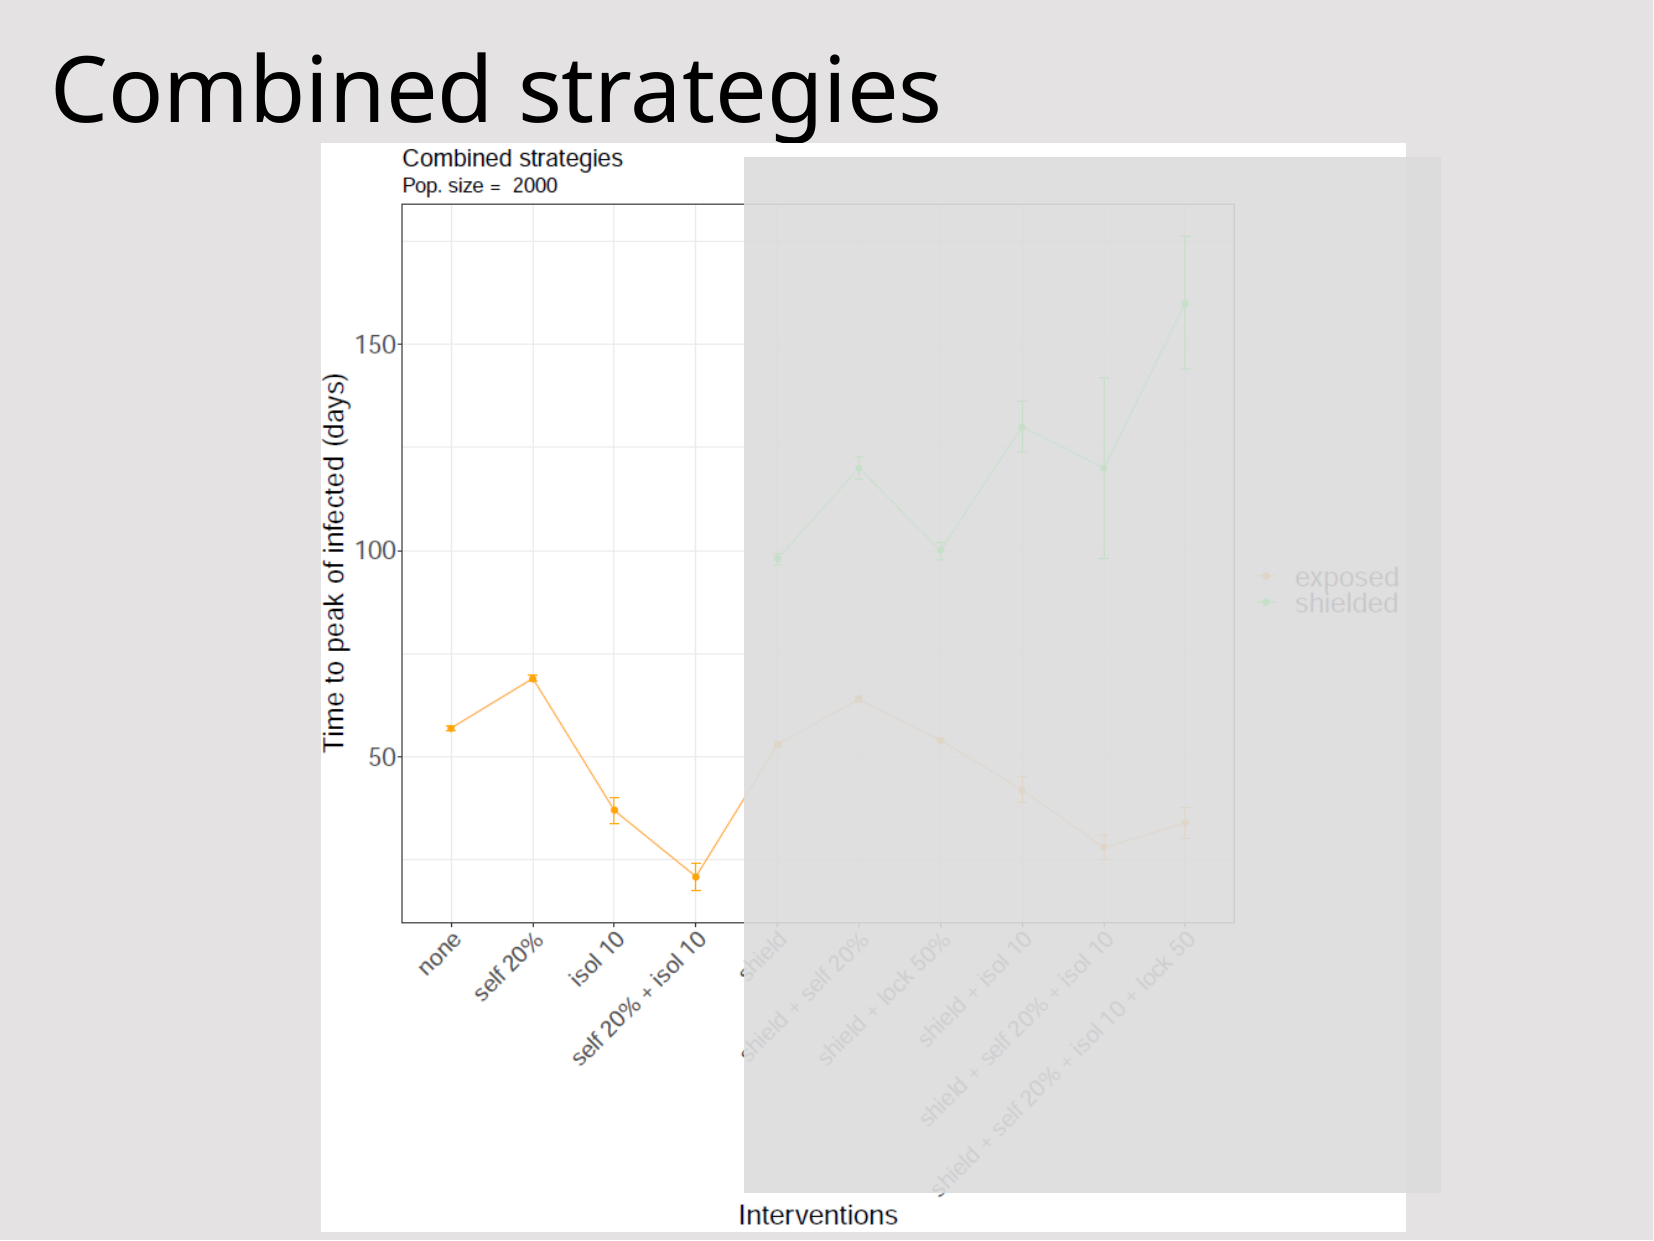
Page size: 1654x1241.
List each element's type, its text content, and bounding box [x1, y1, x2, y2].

text_box [744, 157, 1441, 1193]
picture [321, 143, 1406, 1232]
text_box Combined strategies [35, 16, 1595, 166]
